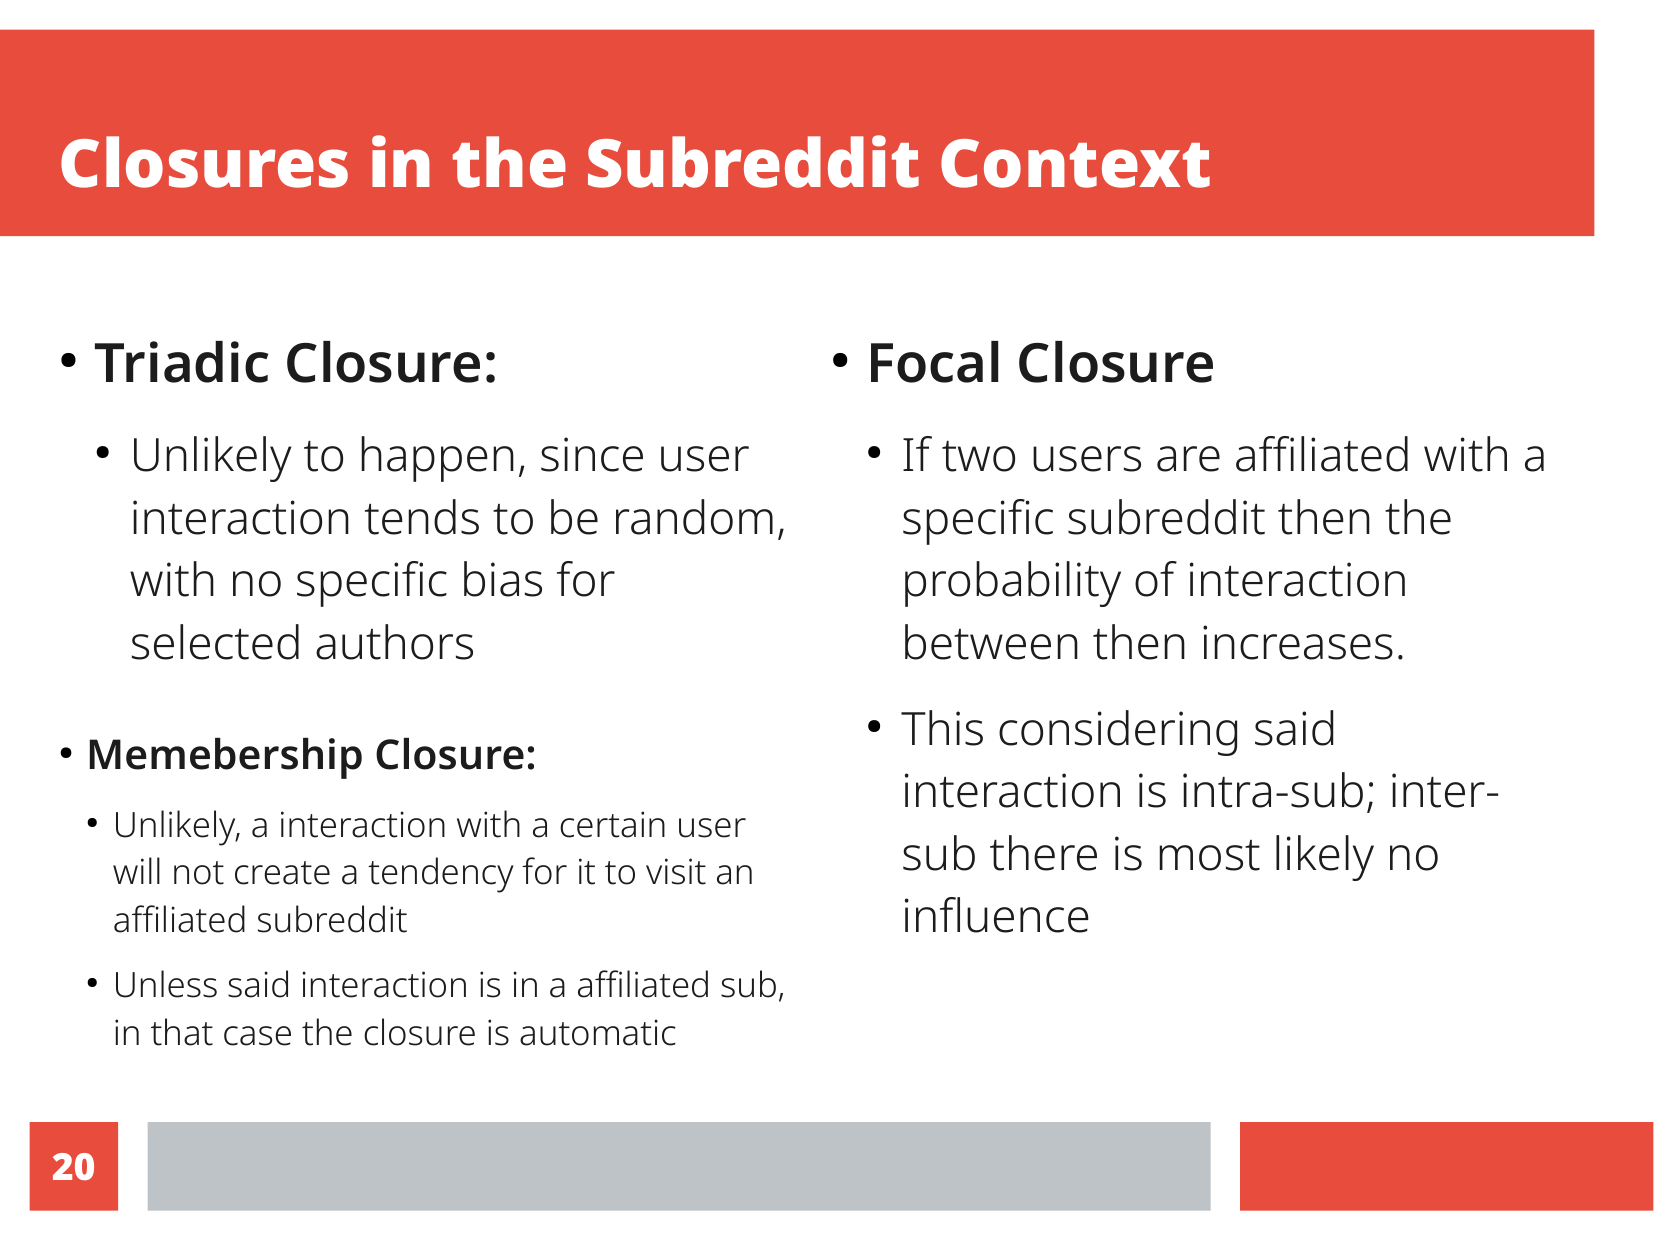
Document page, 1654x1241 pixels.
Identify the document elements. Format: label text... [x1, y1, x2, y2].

list Triadic Closure: Unlikely to happen, since user interaction tends to be random, with no specific bias for selected authors [59, 324, 794, 691]
list Focal Closure If two users are affiliated with a specific subreddit then the probability of interaction between then increases. This considering said interaction is intra-sub; inter-sub there is most likely no influence [830, 324, 1566, 1093]
list Memebership Closure: Unlikely, a interaction with a certain user will not create a tendency for it to visit an affiliated subreddit Unless said interaction is in a affiliated sub, in that case the closure is automatic [59, 725, 794, 1092]
title Closures in the Subreddit Context [59, 59, 1595, 207]
